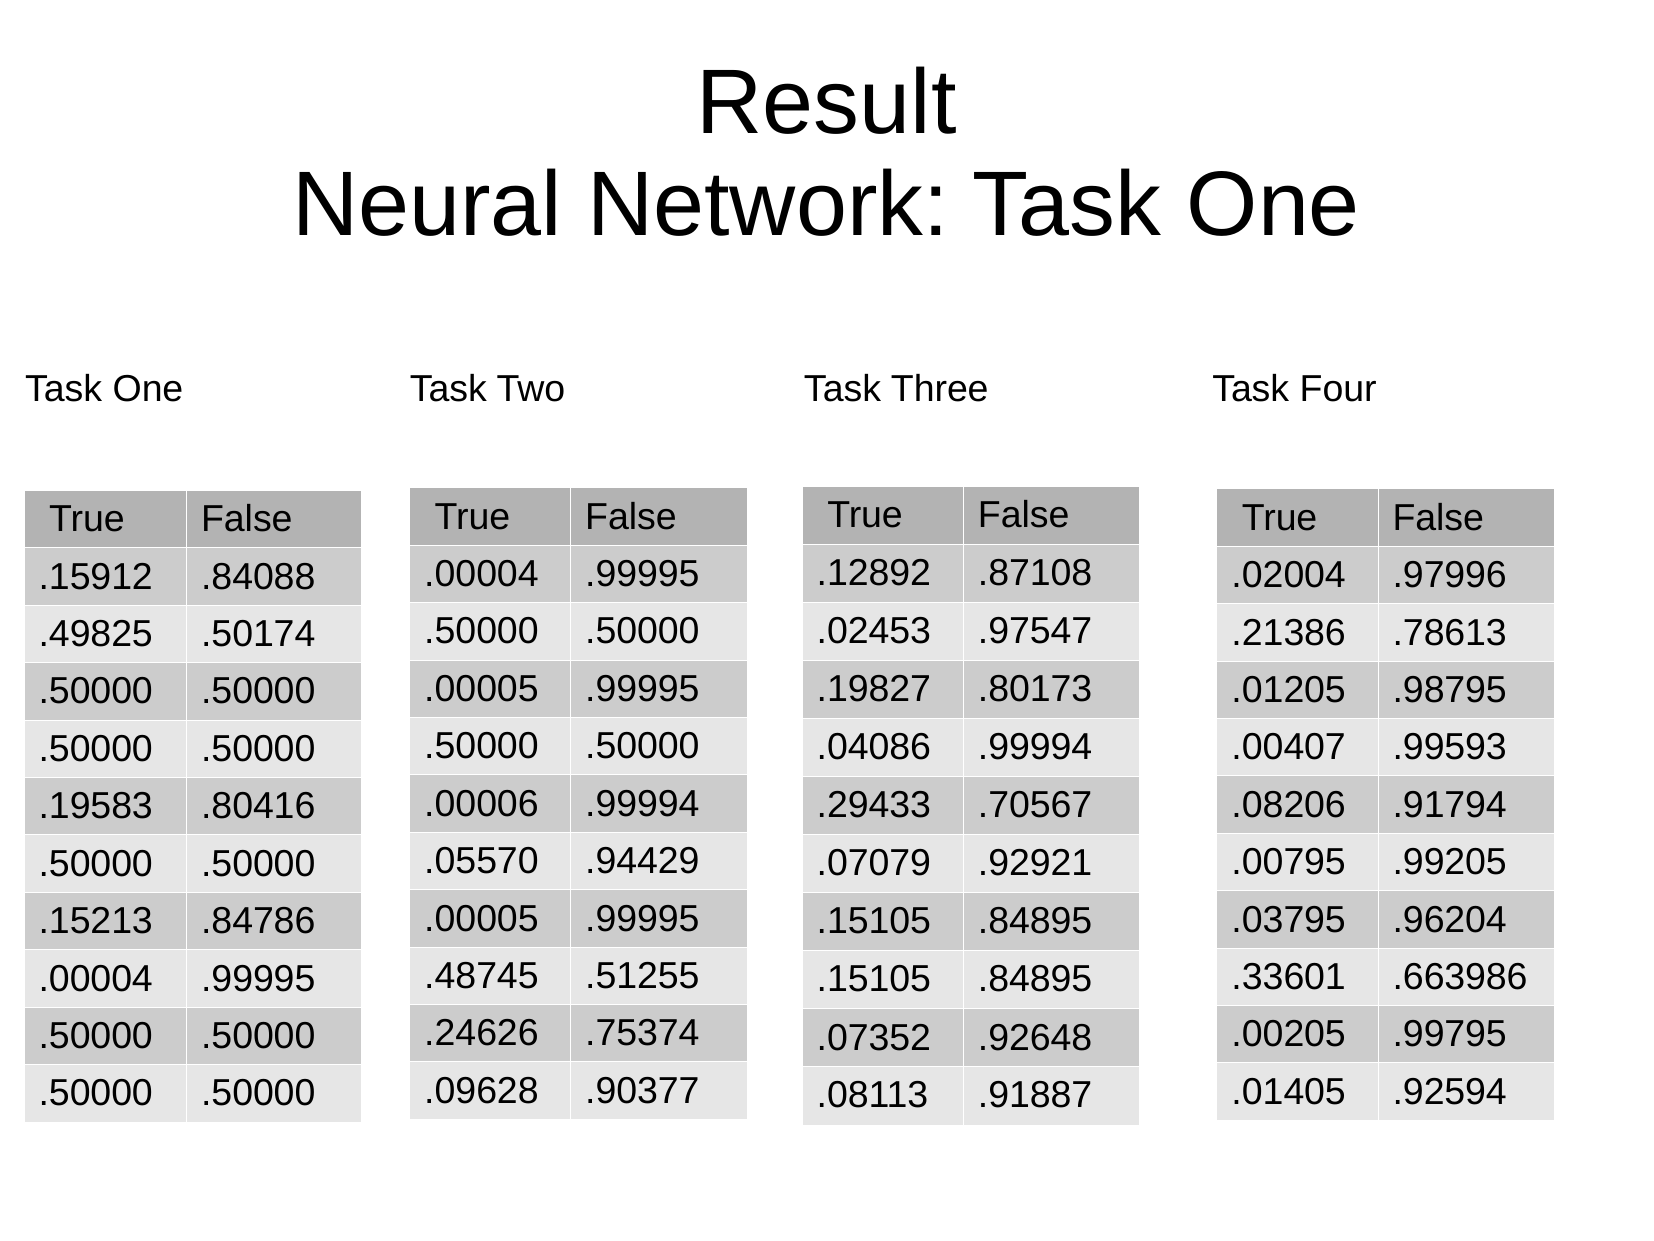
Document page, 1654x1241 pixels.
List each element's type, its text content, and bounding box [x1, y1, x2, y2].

table_header False [964, 487, 1139, 544]
table_cell .99994 [964, 719, 1139, 776]
table_cell .19827 [803, 661, 963, 718]
table_cell .92921 [964, 835, 1139, 892]
table_cell .50000 [187, 1065, 361, 1122]
table_cell .84088 [187, 548, 361, 605]
table_cell .99593 [1379, 719, 1554, 775]
table_cell .21386 [1217, 604, 1378, 661]
title Result Neural Network: Task One [82, 49, 1571, 257]
table_cell .48745 [410, 948, 570, 1004]
table_cell .02453 [803, 603, 963, 660]
table_cell .70567 [964, 777, 1139, 834]
table_cell .00004 [410, 546, 570, 602]
table_cell .75374 [571, 1005, 747, 1061]
table_cell .05570 [410, 833, 570, 889]
table_cell .04086 [803, 719, 963, 776]
table_cell .50000 [187, 1008, 361, 1064]
table_cell .12892 [803, 545, 963, 602]
table_cell .07352 [803, 1009, 963, 1066]
table_cell .94429 [571, 833, 747, 889]
table_cell .90377 [571, 1062, 747, 1119]
table_cell .24626 [410, 1005, 570, 1061]
table_cell .07079 [803, 835, 963, 892]
table_cell .50000 [25, 663, 186, 720]
table_cell .84895 [964, 893, 1139, 950]
table_cell .49825 [25, 606, 186, 662]
table_cell .50000 [410, 603, 570, 660]
table_cell .08206 [1217, 776, 1378, 833]
table_header False [1379, 489, 1554, 546]
table_cell .50174 [187, 606, 361, 662]
table_cell .50000 [571, 603, 747, 660]
table_header False [571, 488, 747, 545]
table_header True [25, 491, 186, 547]
table_cell .03795 [1217, 891, 1378, 948]
table_cell .92594 [1379, 1063, 1554, 1120]
table_cell .08113 [803, 1067, 963, 1125]
table_cell .50000 [187, 721, 361, 777]
table_cell .96204 [1379, 891, 1554, 948]
table_cell .02004 [1217, 547, 1378, 603]
table_cell .99995 [187, 950, 361, 1007]
table_cell .50000 [25, 721, 186, 777]
table_cell .80173 [964, 661, 1139, 718]
table_cell .92648 [964, 1009, 1139, 1066]
table_cell .50000 [410, 718, 570, 774]
table_cell .84895 [964, 951, 1139, 1008]
table_cell .19583 [25, 778, 186, 834]
table_cell .00407 [1217, 719, 1378, 775]
table_cell .99995 [571, 546, 747, 602]
table_header True [410, 488, 570, 545]
table_cell .00005 [410, 890, 570, 947]
table_header True [1217, 489, 1378, 546]
table_cell .99994 [571, 775, 747, 832]
table_cell .29433 [803, 777, 963, 834]
table_cell .50000 [187, 835, 361, 892]
table_cell .50000 [25, 1008, 186, 1064]
table_cell .99995 [571, 890, 747, 947]
table_cell .15213 [25, 893, 186, 949]
table_cell .33601 [1217, 949, 1378, 1005]
table_cell .50000 [187, 663, 361, 720]
table_header False [187, 491, 361, 547]
table_cell .15105 [803, 893, 963, 950]
table_header True [803, 487, 963, 544]
table_cell .15912 [25, 548, 186, 605]
table_cell .50000 [571, 718, 747, 774]
table_cell .78613 [1379, 604, 1554, 661]
table_cell .00004 [25, 950, 186, 1007]
table_cell .91887 [964, 1067, 1139, 1125]
table_cell .01405 [1217, 1063, 1378, 1120]
table_cell .84786 [187, 893, 361, 949]
table_cell .91794 [1379, 776, 1554, 833]
table_cell .09628 [410, 1062, 570, 1119]
table_cell .50000 [25, 835, 186, 892]
table_cell .50000 [25, 1065, 186, 1122]
table_cell .01205 [1217, 662, 1378, 718]
table_cell .98795 [1379, 662, 1554, 718]
table_cell .99795 [1379, 1006, 1554, 1062]
table_cell .15105 [803, 951, 963, 1008]
table_cell .00795 [1217, 834, 1378, 890]
table_cell .00205 [1217, 1006, 1378, 1062]
text_box Task One Task Two Task Three Task Four [0, 360, 1501, 459]
table_cell .00006 [410, 775, 570, 832]
table_cell .00005 [410, 661, 570, 717]
table_cell .99995 [571, 661, 747, 717]
table_cell .97996 [1379, 547, 1554, 603]
table_cell .663986 [1379, 949, 1554, 1005]
table_cell .80416 [187, 778, 361, 834]
table_cell .97547 [964, 603, 1139, 660]
table_cell .51255 [571, 948, 747, 1004]
table_cell .87108 [964, 545, 1139, 602]
table_cell .99205 [1379, 834, 1554, 890]
